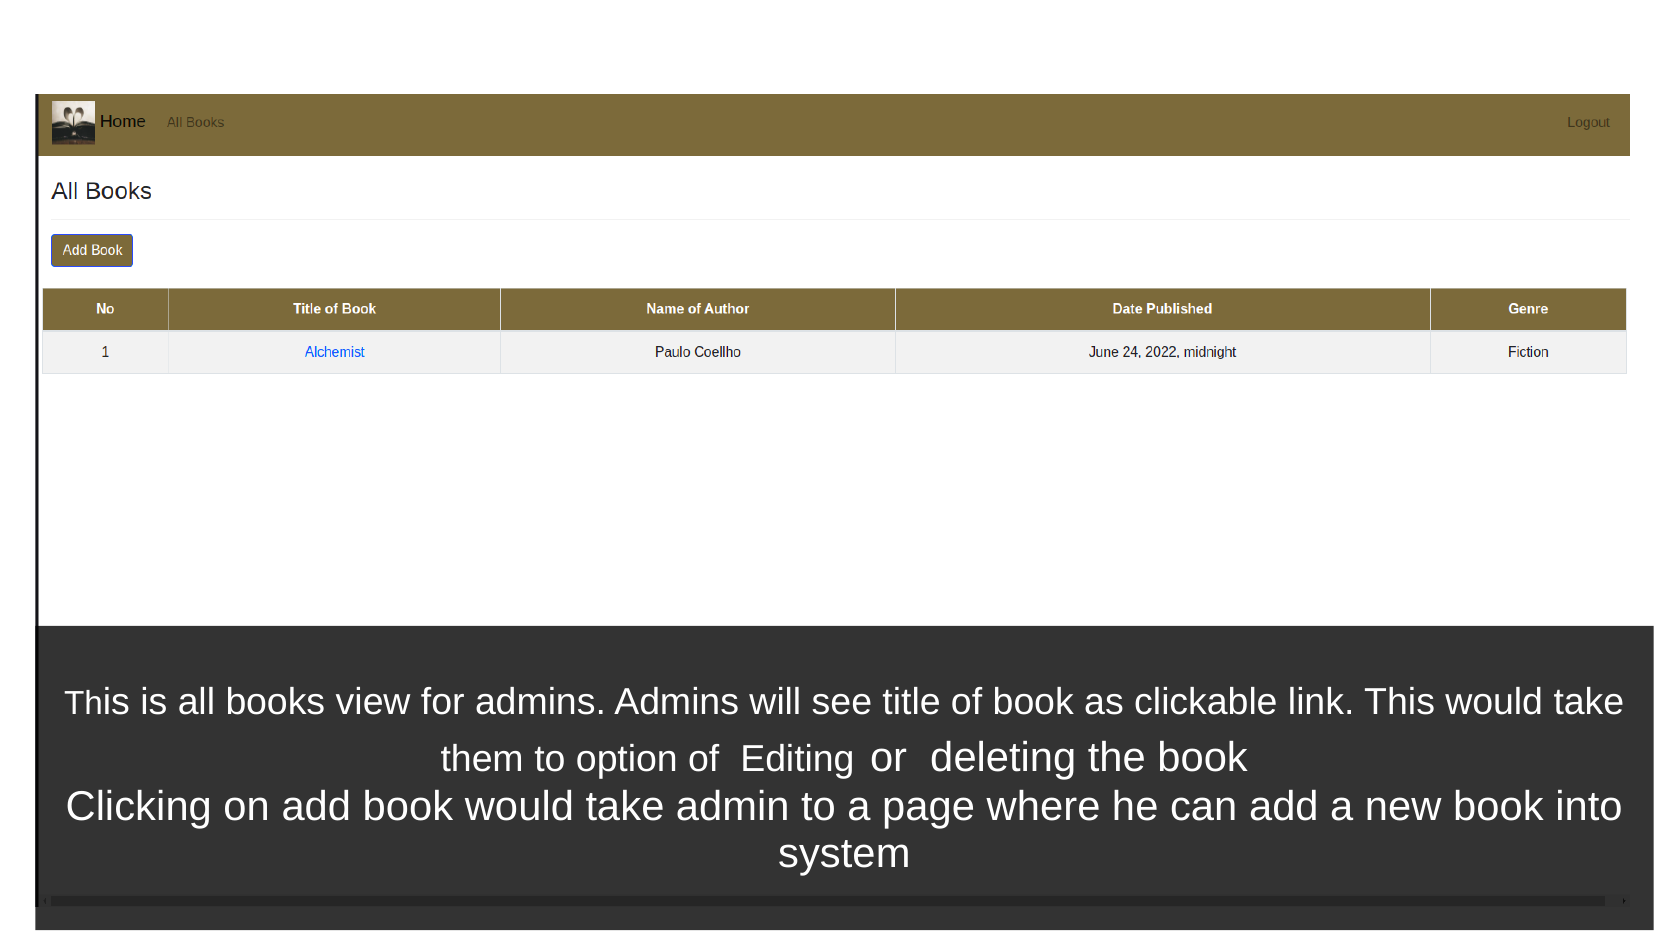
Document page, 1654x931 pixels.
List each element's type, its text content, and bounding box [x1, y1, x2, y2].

title This is all books view for admins. Admins will see title of book as clickable link. This would take them to option of Editing or deleting the book Clicking on add book would take admin to a page where he can add a new book into system [35, 625, 1654, 931]
picture [35, 94, 1630, 625]
